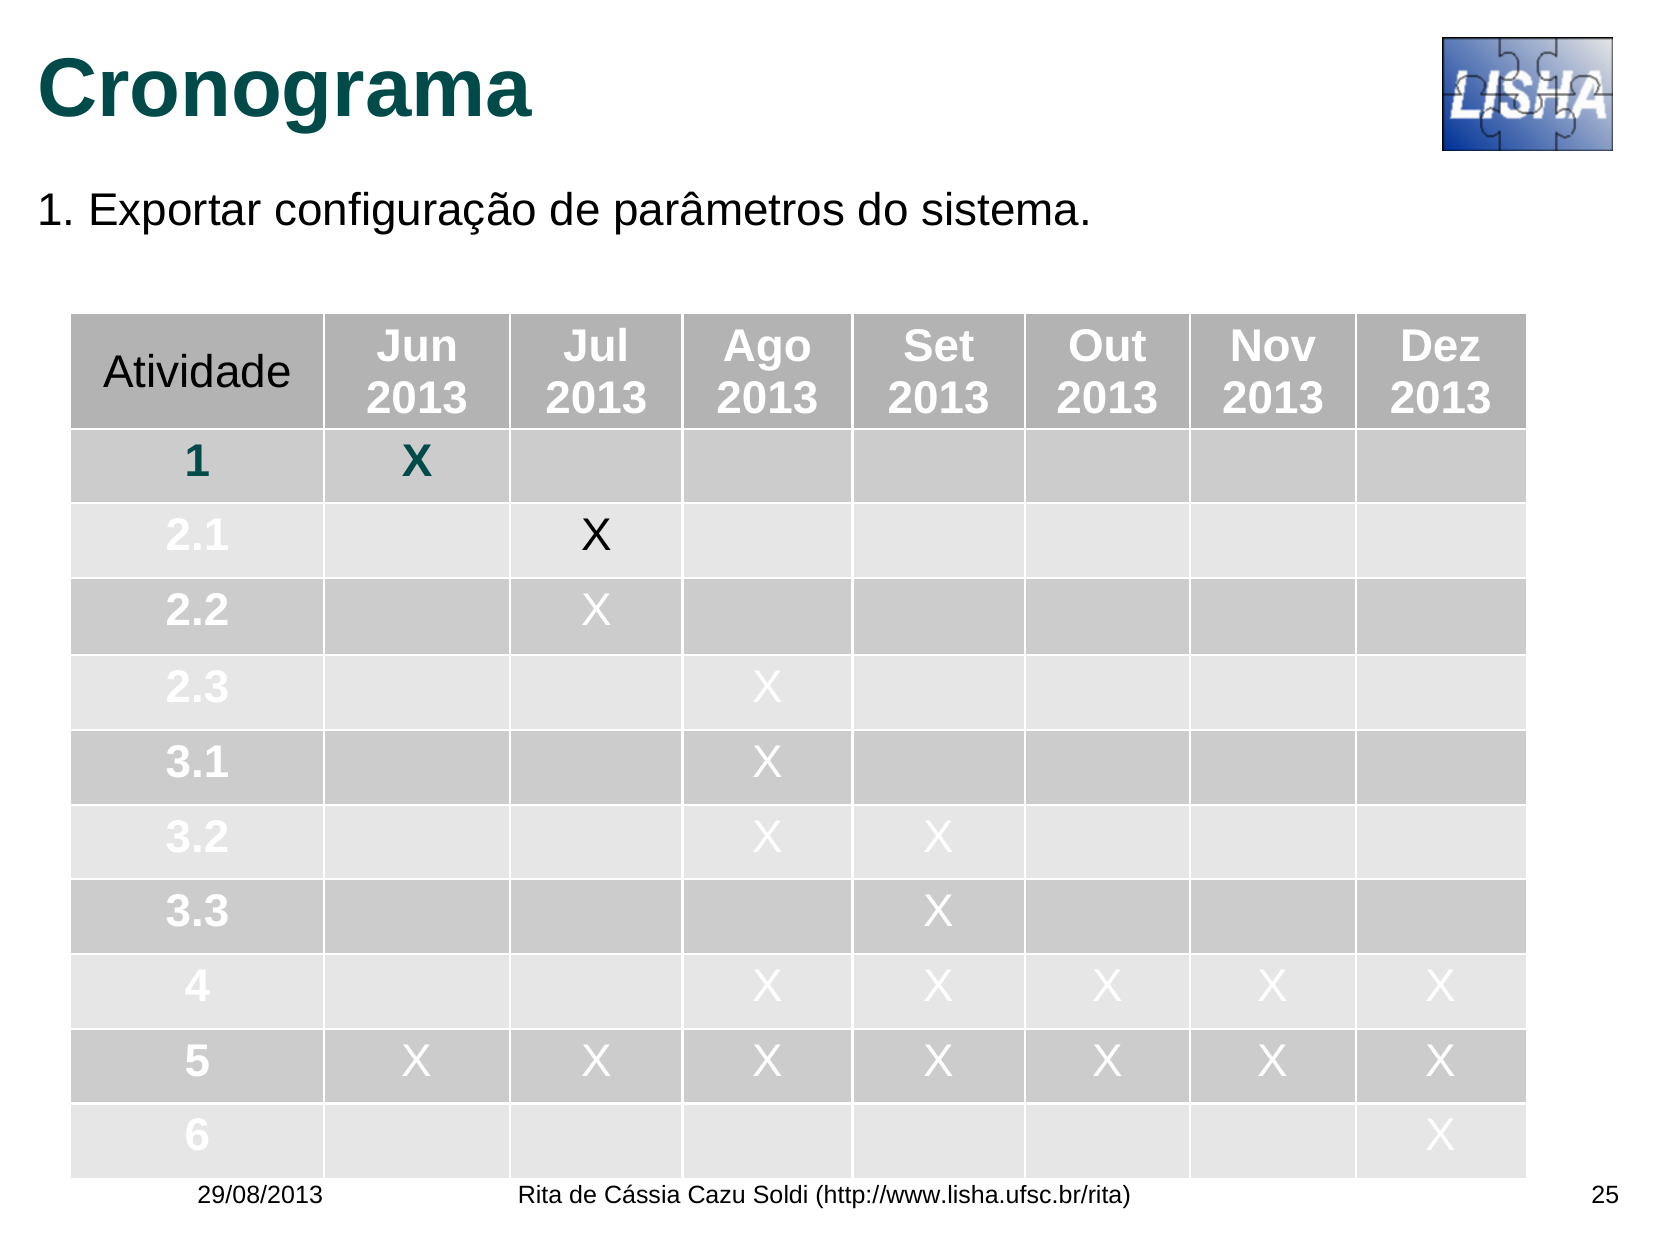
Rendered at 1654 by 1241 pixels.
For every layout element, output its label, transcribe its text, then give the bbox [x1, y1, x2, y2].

table_cell X [684, 656, 851, 729]
table_cell X [854, 806, 1024, 878]
table_cell 1 [71, 430, 323, 502]
table_cell X [684, 955, 851, 1028]
table_cell [1026, 1105, 1189, 1178]
table_cell [1357, 504, 1526, 577]
picture [1442, 37, 1613, 151]
table_cell [1357, 656, 1526, 729]
table_header Atividade [71, 314, 323, 428]
table_cell [854, 1105, 1024, 1178]
table_cell [854, 579, 1024, 654]
table_cell [325, 579, 509, 654]
table_cell 3.1 [71, 731, 323, 804]
table_cell [1357, 430, 1526, 502]
table_cell 3.3 [71, 880, 323, 953]
table_cell [325, 1105, 509, 1178]
table_cell [1026, 579, 1189, 654]
table_cell [854, 656, 1024, 729]
table_cell X [854, 880, 1024, 953]
table_cell [1026, 430, 1189, 502]
table_cell [325, 731, 509, 804]
table_cell [325, 806, 509, 878]
table_cell X [325, 430, 509, 502]
table_cell X [684, 731, 851, 804]
table_cell X [854, 955, 1024, 1028]
table_cell [1191, 504, 1355, 577]
table_cell [511, 731, 681, 804]
table_cell [511, 656, 681, 729]
table_cell [1026, 656, 1189, 729]
table_cell [1357, 731, 1526, 804]
table_cell 5 [71, 1030, 323, 1102]
table_header Out 2013 [1026, 314, 1189, 428]
table_cell [511, 430, 681, 502]
table_cell 2.3 [71, 656, 323, 729]
table_cell [1357, 806, 1526, 878]
table_cell X [854, 1030, 1024, 1102]
list 1. Exportar configuração de parâmetros do sistema. [37, 183, 1613, 296]
table_cell [325, 880, 509, 953]
table_cell [684, 1105, 851, 1178]
table_header Nov 2013 [1191, 314, 1355, 428]
table_cell [1191, 579, 1355, 654]
table_cell [1357, 880, 1526, 953]
table_cell X [325, 1030, 509, 1102]
table_cell 2.1 [71, 504, 323, 577]
table_cell X [1357, 955, 1526, 1028]
table_cell [1191, 731, 1355, 804]
table_cell [325, 656, 509, 729]
table_cell X [684, 1030, 851, 1102]
table_cell [511, 806, 681, 878]
table_cell [511, 955, 681, 1028]
table_cell X [511, 1030, 681, 1102]
table_cell [1191, 806, 1355, 878]
table_cell 3.2 [71, 806, 323, 878]
table_cell [854, 731, 1024, 804]
table_cell X [511, 504, 681, 577]
table_cell 6 [71, 1105, 323, 1178]
table_cell [684, 504, 851, 577]
table_cell [1026, 504, 1189, 577]
table_header Jun 2013 [325, 314, 509, 428]
title Cronograma [37, 37, 1426, 151]
table_header Jul 2013 [511, 314, 681, 428]
table_cell [684, 430, 851, 502]
table_cell [854, 504, 1024, 577]
table_cell [684, 880, 851, 953]
table_cell X [1026, 1030, 1189, 1102]
table_cell X [1191, 1030, 1355, 1102]
table_cell [1191, 880, 1355, 953]
table_cell [325, 504, 509, 577]
table_cell [1026, 806, 1189, 878]
table_cell X [684, 806, 851, 878]
table_header Set 2013 [854, 314, 1024, 428]
table_cell [1191, 656, 1355, 729]
table_cell 4 [71, 955, 323, 1028]
table_cell [1191, 1105, 1355, 1178]
table_cell [325, 955, 509, 1028]
table_header Ago 2013 [684, 314, 851, 428]
table_cell X [1191, 955, 1355, 1028]
table_cell [511, 1105, 681, 1178]
table_cell [684, 579, 851, 654]
table_cell [1191, 430, 1355, 502]
table_cell X [1026, 955, 1189, 1028]
table_header Dez 2013 [1357, 314, 1526, 428]
table_cell [1026, 880, 1189, 953]
table_cell X [1357, 1030, 1526, 1102]
table_cell 2.2 [71, 579, 323, 654]
table_cell X [1357, 1105, 1526, 1178]
table_cell X [511, 579, 681, 654]
table_cell [511, 880, 681, 953]
table_cell [1357, 579, 1526, 654]
table_cell [854, 430, 1024, 502]
table_cell [1026, 731, 1189, 804]
